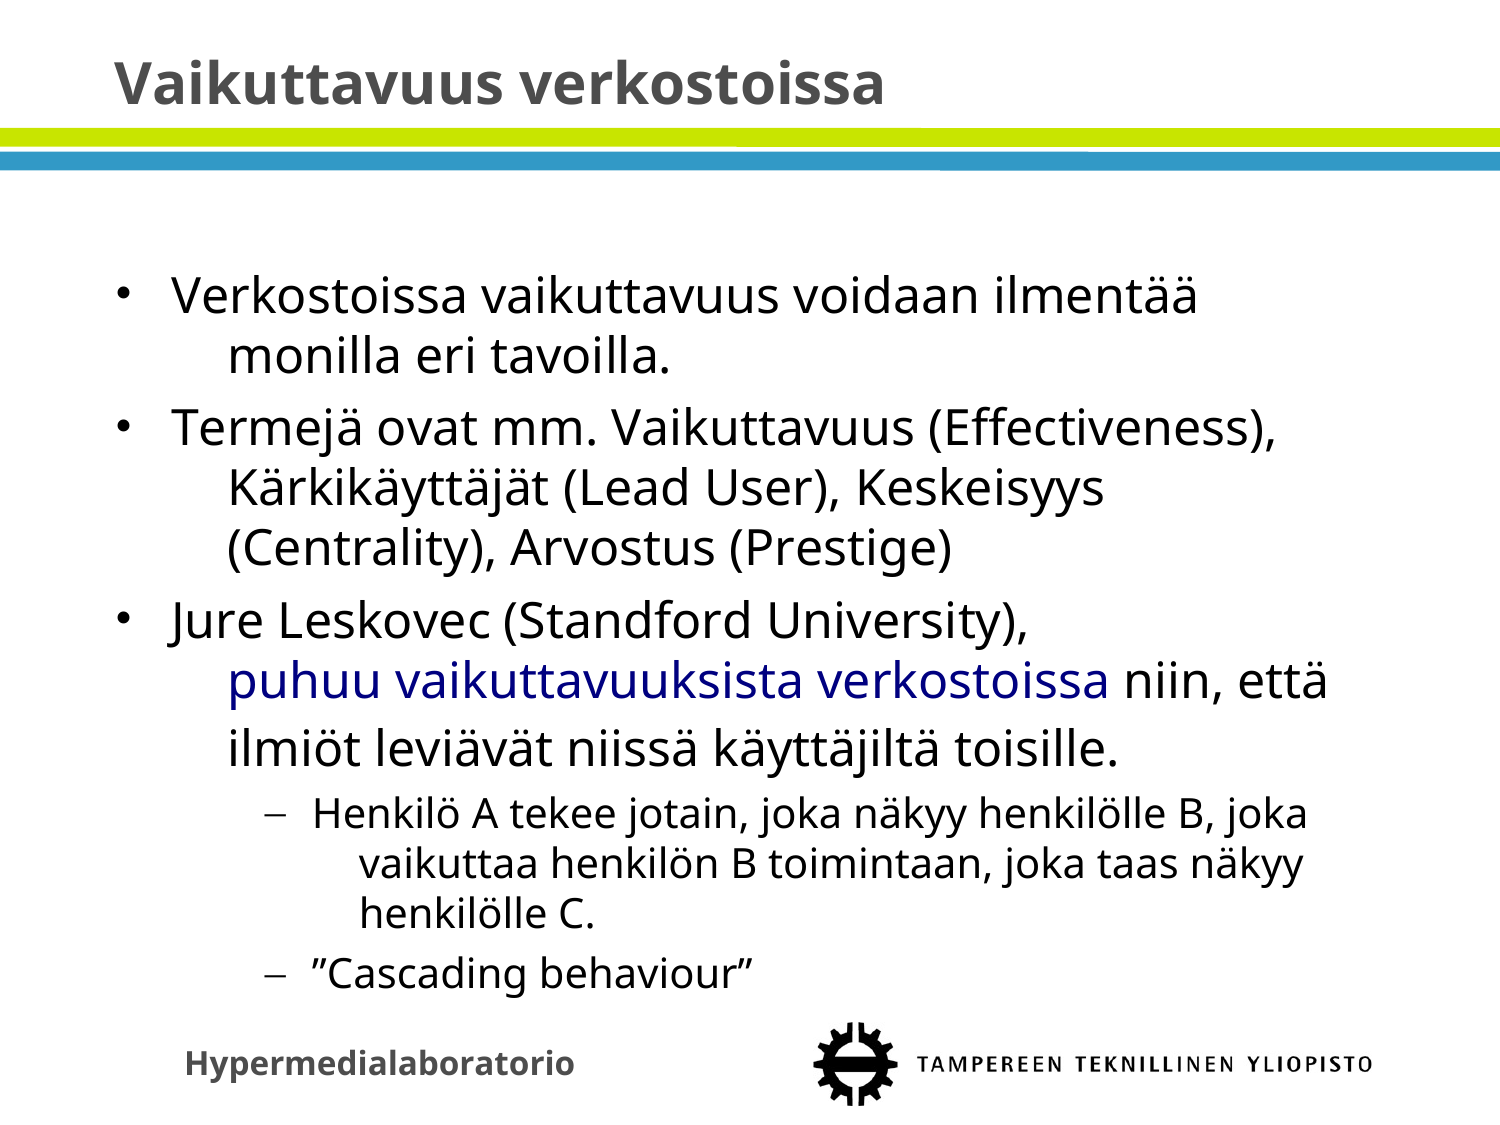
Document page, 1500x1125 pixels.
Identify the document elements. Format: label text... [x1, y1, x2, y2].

title Vaikuttavuus verkostoissa [100, 3, 1100, 159]
picture [813, 1072, 1377, 1106]
list Verkostoissa vaikuttavuus voidaan ilmentää monilla eri tavoilla. Termejä ovat mm. Vaikuttavuus (Effectiveness), Kärkikäyttäjät (Lead User), Keskeisyys (Centrality), Arvostus (Prestige) Jure Leskovec (Standford University), puhuu vaikuttavuuksista verkostoissa niin, että ilmiöt leviävät niissä käyttäjiltä toisille. Henkilö A tekee jotain, joka näkyy henkilölle B, joka vaikuttaa henkilön B toimintaan, joka taas näkyy henkilölle C. ”Cascading behaviour” [100, 255, 1400, 1072]
